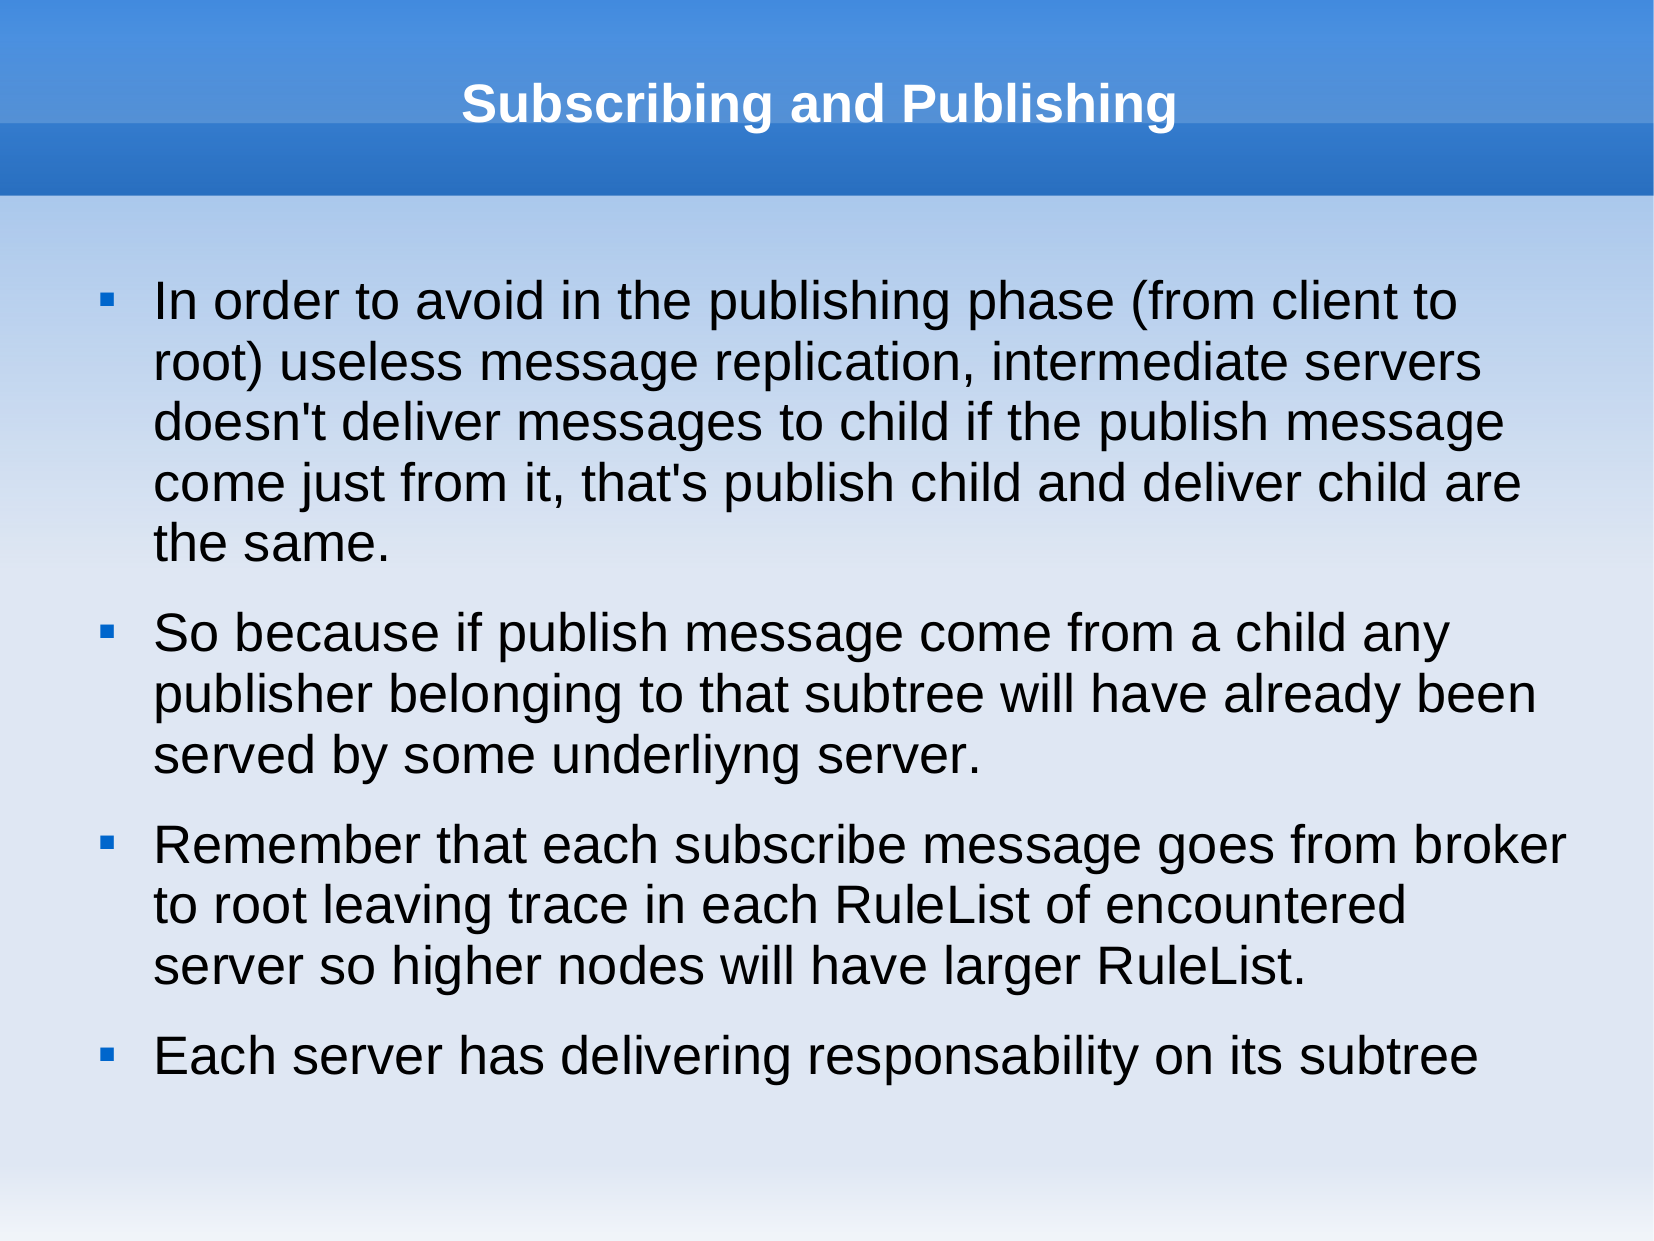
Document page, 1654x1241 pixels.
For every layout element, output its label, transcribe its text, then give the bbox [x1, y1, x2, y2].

title Subscribing and Publishing [76, 7, 1565, 200]
list In order to avoid in the publishing phase (from client to root) useless message replication, intermediate servers doesn't deliver messages to child if the publish message come just from it, that's publish child and deliver child are the same. So because if publish message come from a child any publisher belonging to that subtree will have already been served by some underliyng server. Remember that each subscribe message goes from broker to root leaving trace in each RuleList of encountered server so higher nodes will have larger RuleList. Each server has delivering responsability on its subtree [82, 270, 1571, 1167]
picture [0, 0, 1654, 1241]
